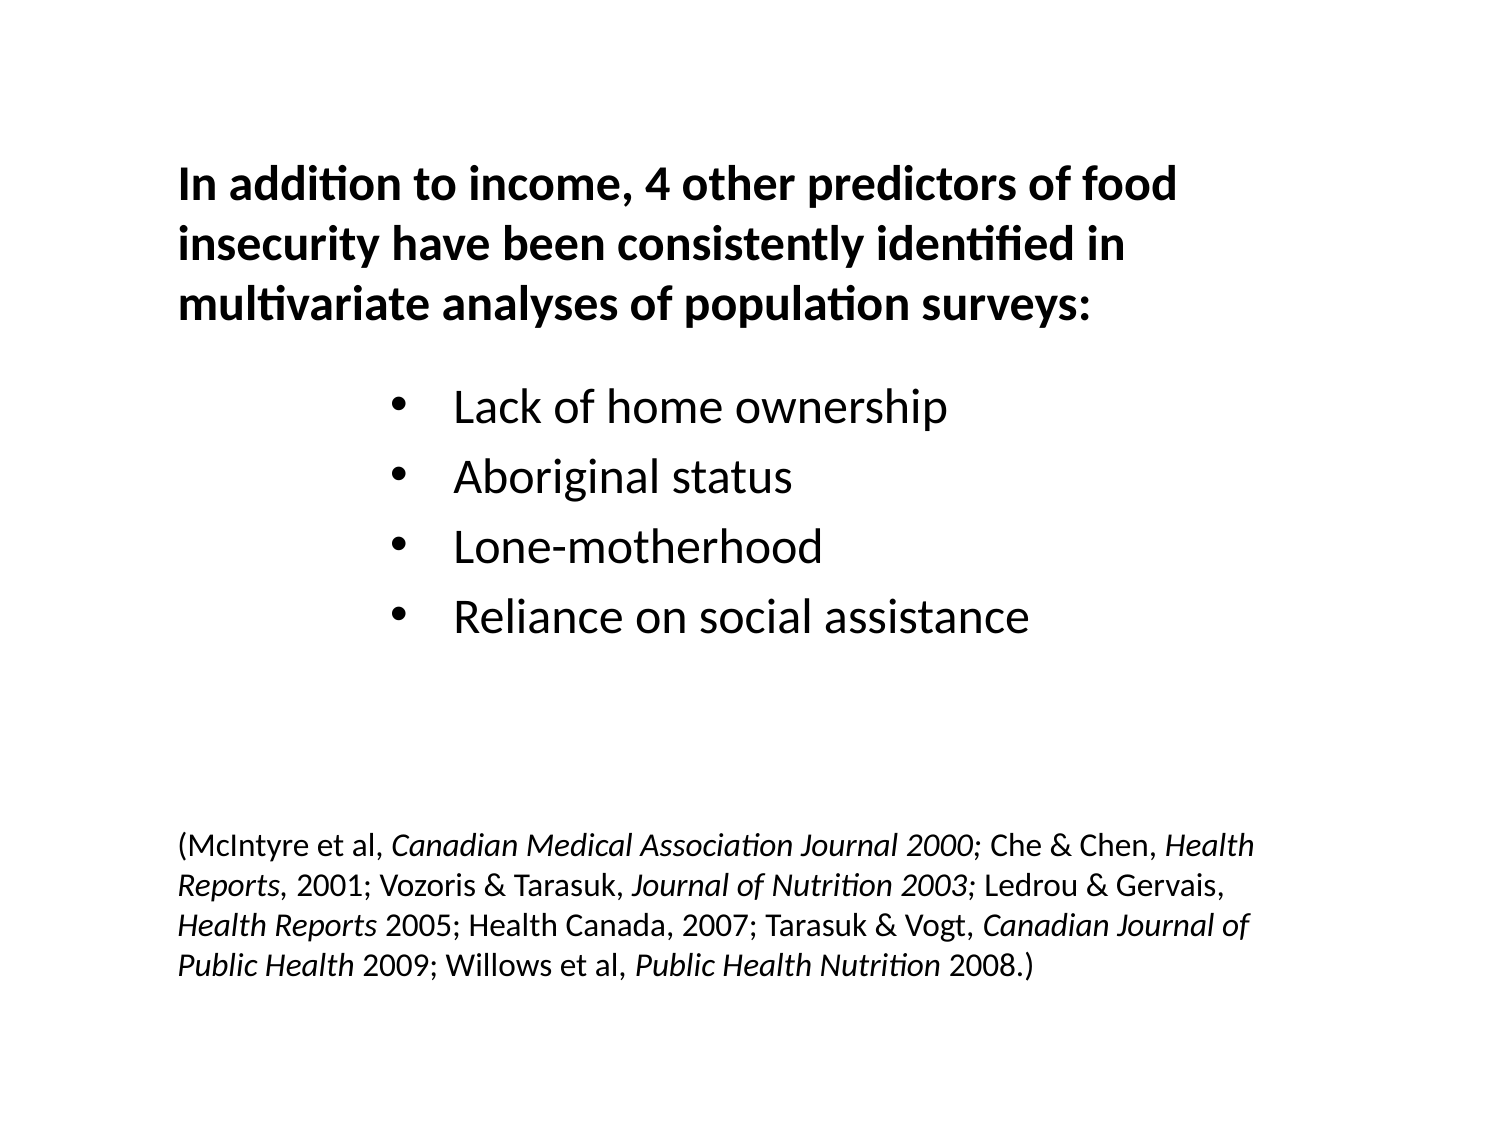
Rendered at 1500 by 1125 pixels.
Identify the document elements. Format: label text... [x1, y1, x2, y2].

text_box (McIntyre et al, Canadian Medical Association Journal 2000; Che & Chen, Health Reports, 2001; Vozoris & Tarasuk, Journal of Nutrition 2003; Ledrou & Gervais, Health Reports 2005; Health Canada, 2007; Tarasuk & Vogt, Canadian Journal of Public Health 2009; Willows et al, Public Health Nutrition 2008.) [162, 815, 1300, 991]
list Lack of home ownership Aboriginal status Lone-motherhood Reliance on social assistance [375, 365, 1285, 815]
title In addition to income, 4 other predictors of food insecurity have been consistently identified in multivariate analyses of population surveys: [162, 125, 1375, 357]
